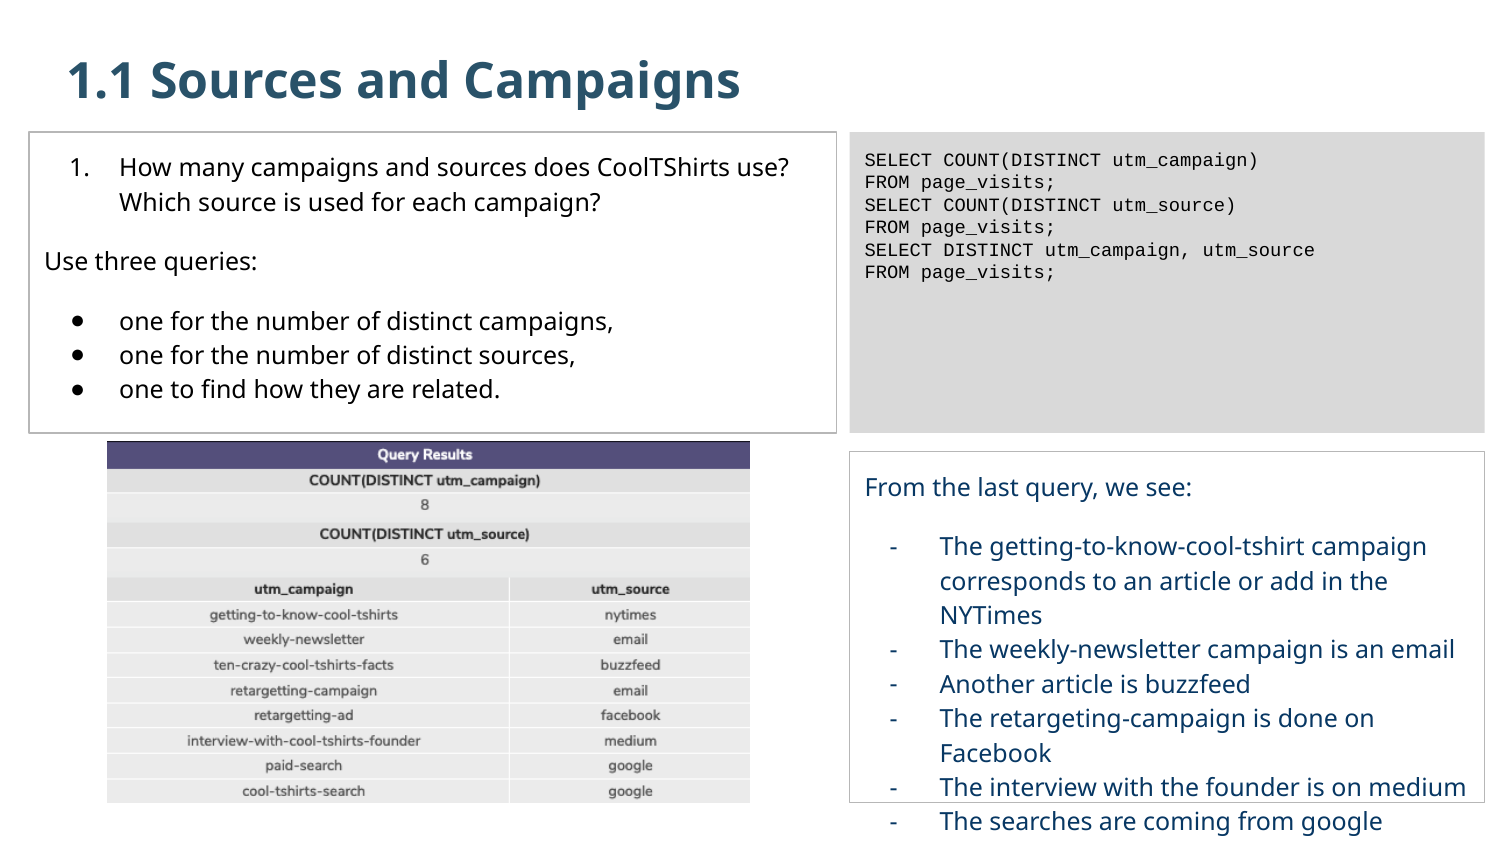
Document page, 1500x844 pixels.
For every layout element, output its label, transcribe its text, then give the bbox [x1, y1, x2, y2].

text_box SELECT COUNT(DISTINCT utm_campaign) FROM page_visits; SELECT COUNT(DISTINCT utm_source) FROM page_visits; SELECT DISTINCT utm_campaign, utm_source FROM page_visits; [849, 132, 1485, 433]
text_box From the last query, we see: The getting-to-know-cool-tshirt campaign corresponds to an article or add in the NYTimes The weekly-newsletter campaign is an email Another article is buzzfeed The retargeting-campaign is done on Facebook The interview with the founder is on medium The searches are coming from google [849, 451, 1485, 803]
picture [107, 441, 750, 803]
text_box How many campaigns and sources does CoolTShirts use? Which source is used for each campaign? Use three queries: one for the number of distinct campaigns, one for the number of distinct sources, one to find how they are related. [29, 132, 837, 433]
text_box 1.1 Sources and Campaigns [51, 47, 1449, 124]
